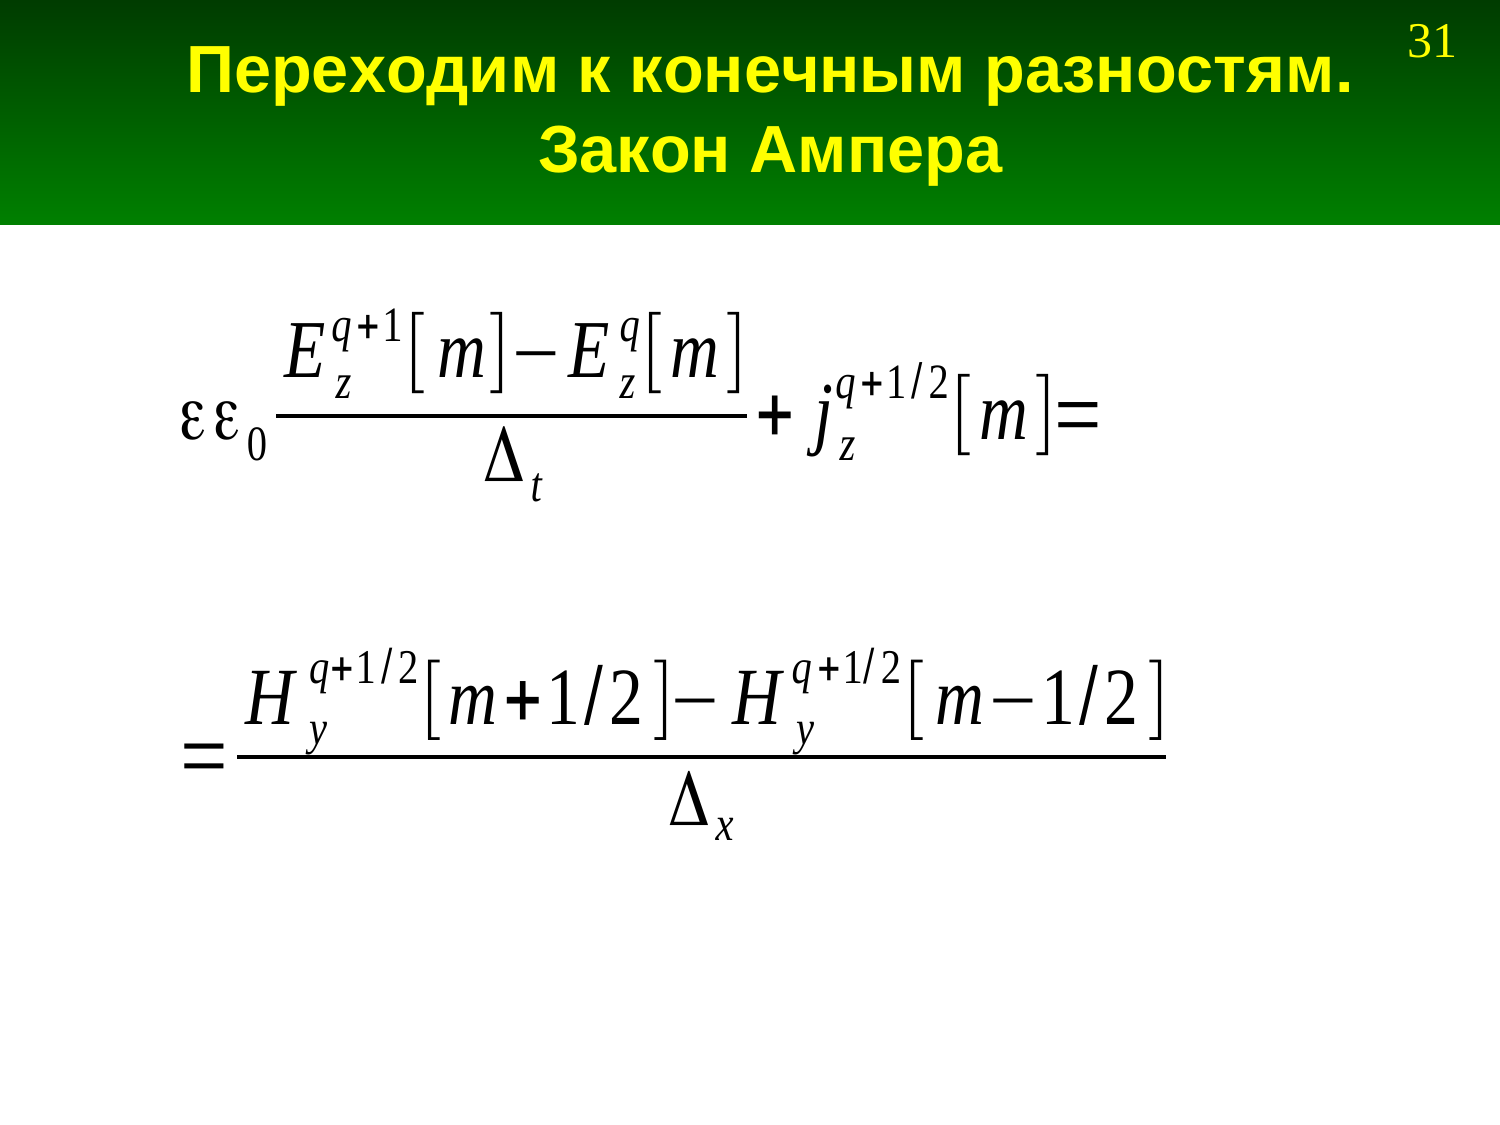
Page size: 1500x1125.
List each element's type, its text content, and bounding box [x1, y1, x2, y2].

chart [162, 295, 1125, 512]
title Переходим к конечным разностям. Закон Ампера [100, 0, 1441, 249]
chart [160, 637, 1186, 854]
